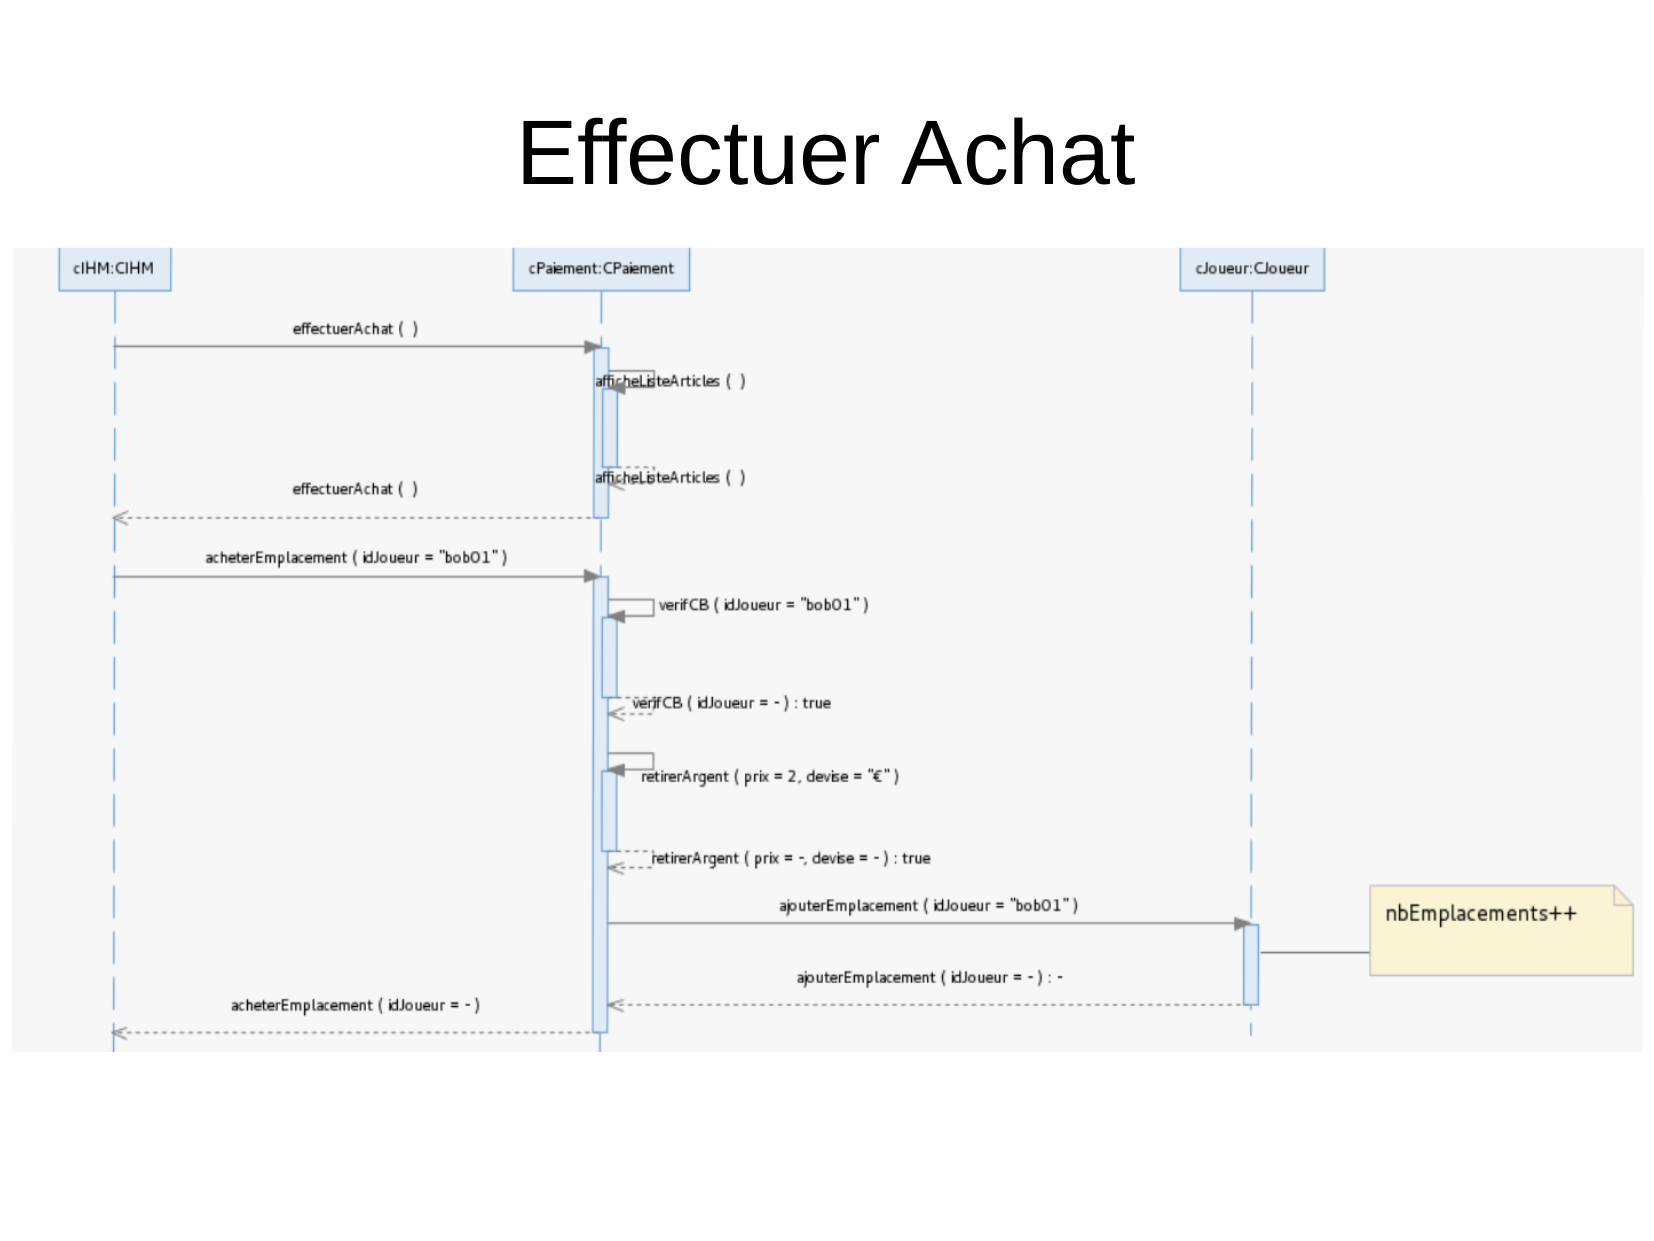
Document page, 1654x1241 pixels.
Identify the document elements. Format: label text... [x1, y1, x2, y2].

picture [11, 248, 1644, 1052]
title Effectuer Achat [82, 49, 1571, 247]
